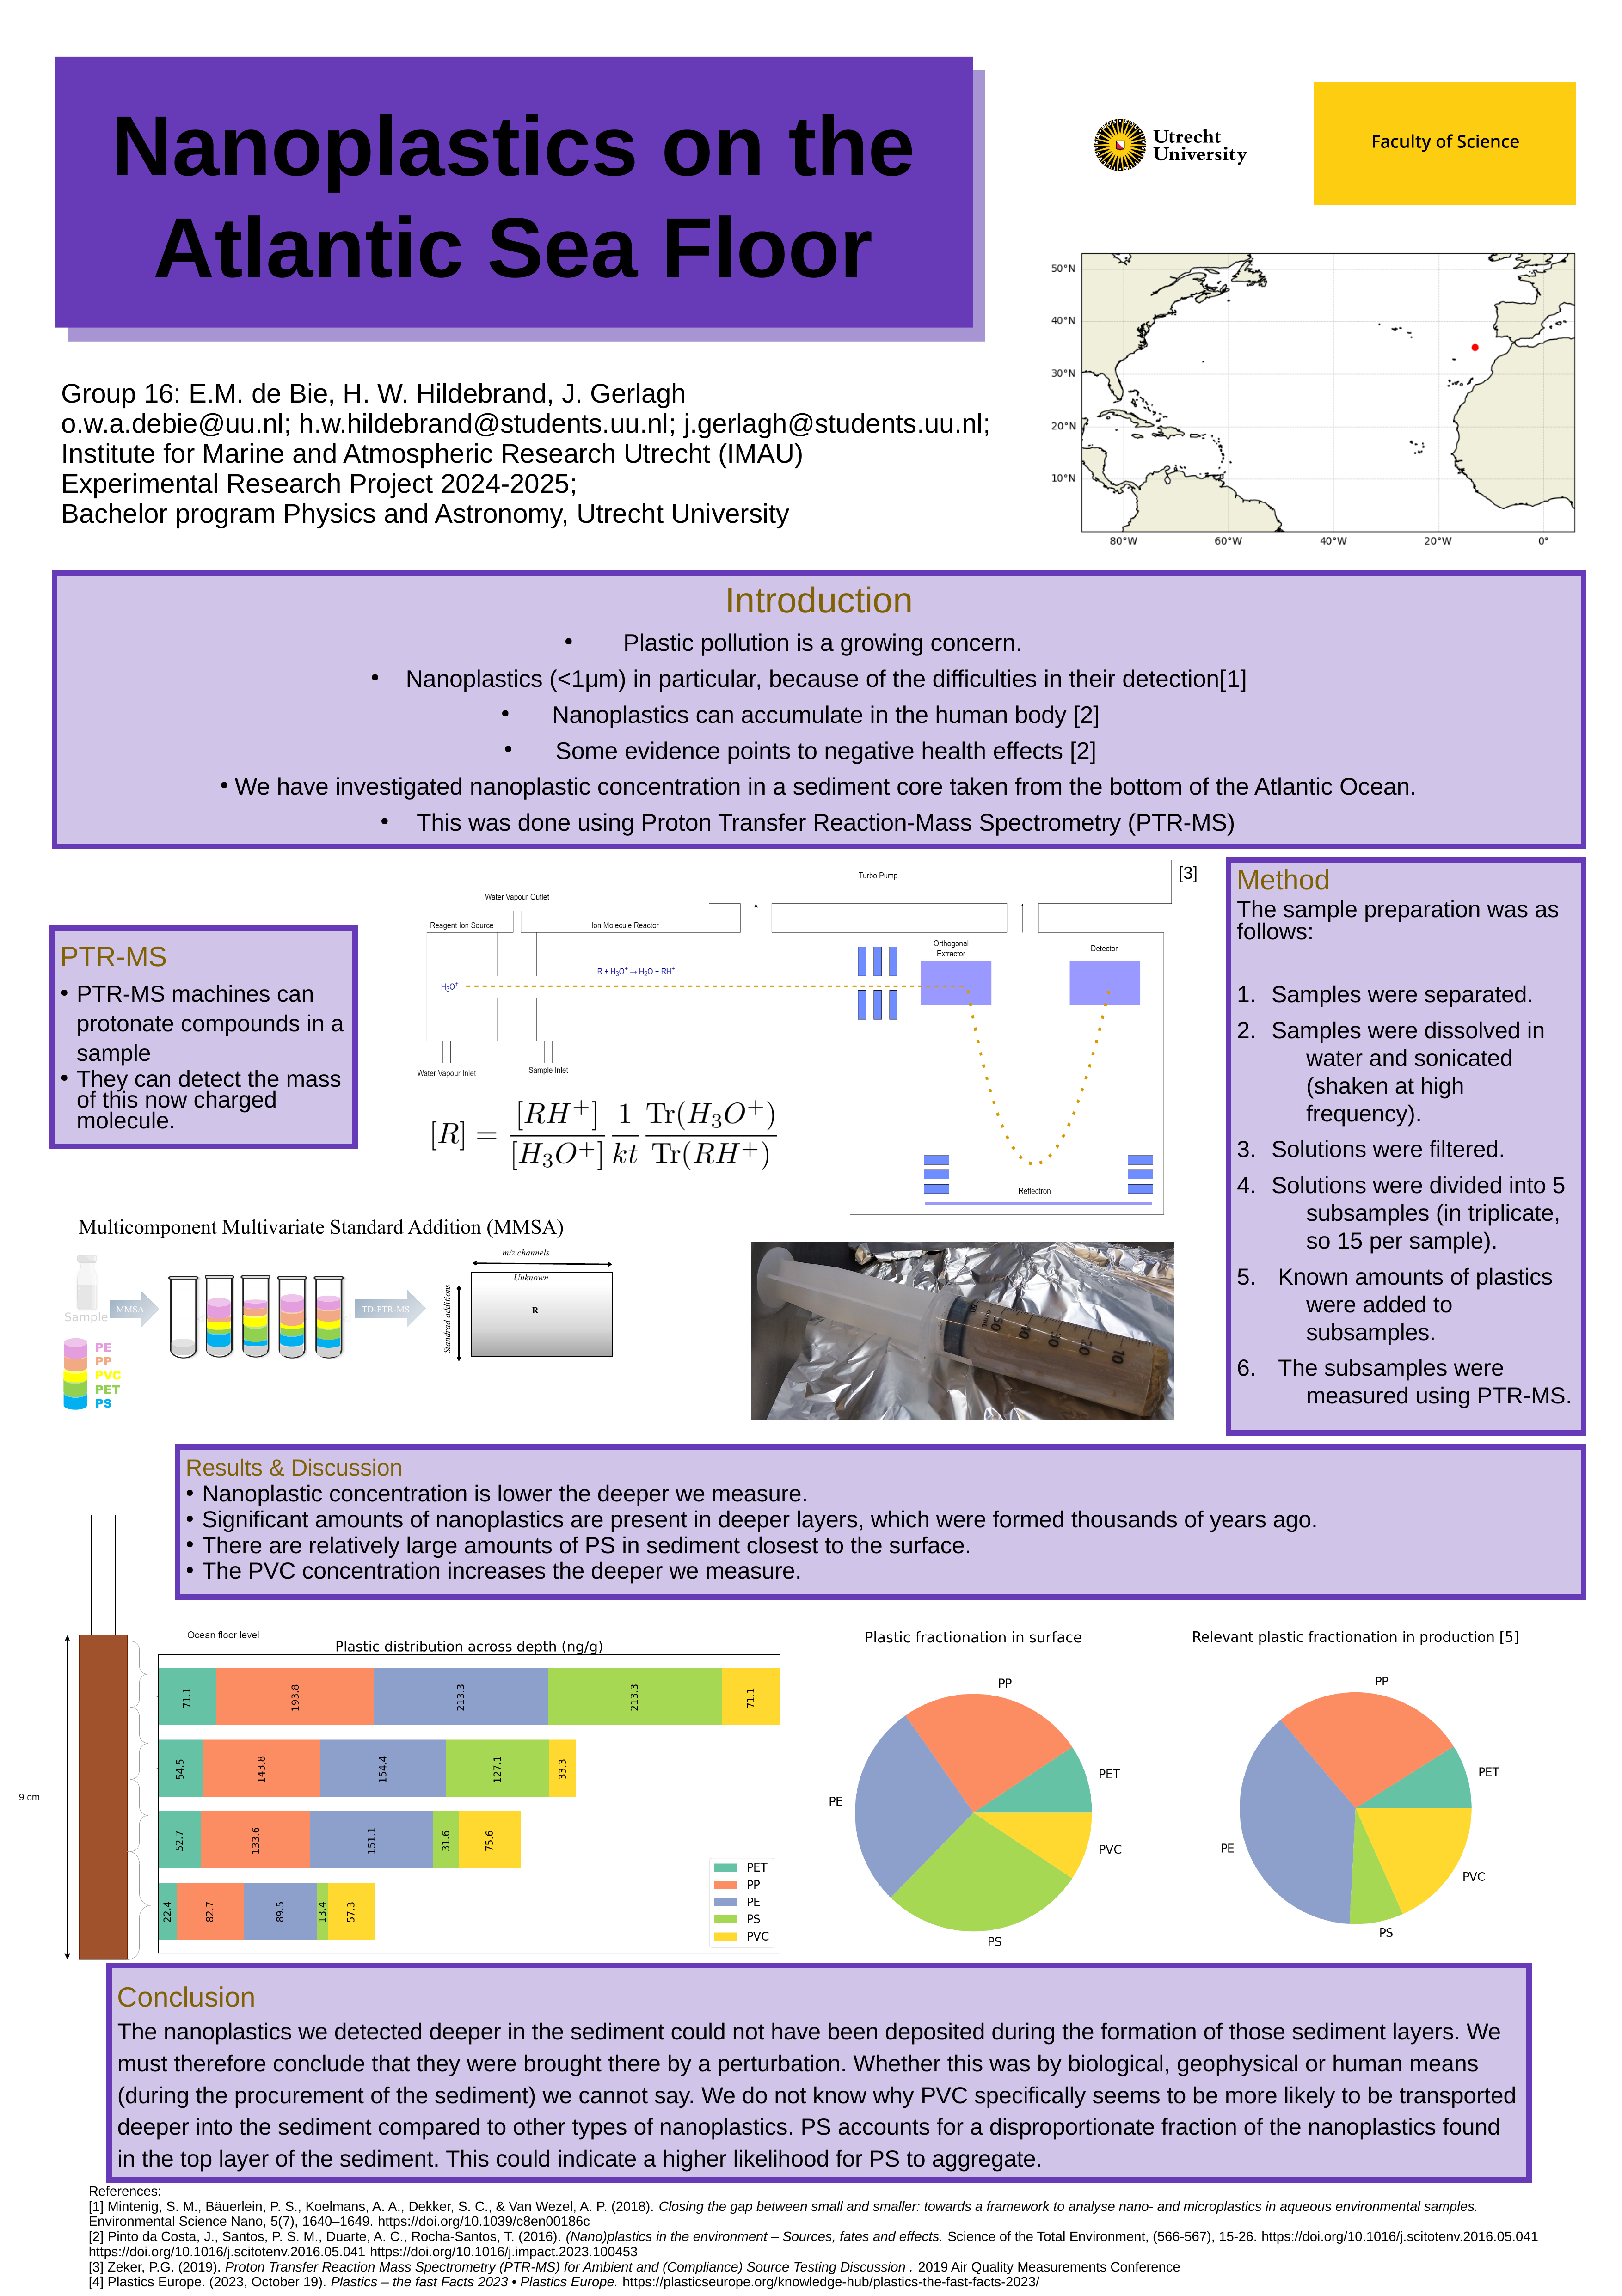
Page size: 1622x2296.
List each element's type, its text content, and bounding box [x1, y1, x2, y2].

picture [819, 1624, 1137, 1963]
picture [0, 1515, 792, 1966]
picture [751, 1242, 1174, 1420]
list Method The sample preparation was as follows: Samples were separated. Samples were dissolved in water and sonicated (shaken at high frequency). Solutions were filtered. Solutions were divided into 5 subsamples (in triplicate, so 15 per sample). Known amounts of plastics were added to subsamples. The subsamples were measured using PTR-MS. [1229, 860, 1584, 1433]
text_box PTR-MS PTR-MS machines can protonate compounds in a sample They can detect the mass of this now charged molecule. [52, 928, 355, 1147]
text_box Group 16: E.M. de Bie, H. W. Hildebrand, J. Gerlagh o.w.a.debie@uu.nl; h.w.hildebrand@students.uu.nl; j.gerlagh@students.uu.nl; Institute for Marine and Atmospheric Research Utrecht (IMAU) Experimental Research Project 2024-2025; Bachelor program Physics and Astronomy, Utrecht University [55, 375, 1001, 533]
picture [1051, 82, 1576, 205]
title Nanoplastics on the Atlantic Sea Floor [55, 56, 973, 328]
list Results & Discussion Nanoplastic concentration is lower the deeper we measure. Significant amounts of nanoplastics are present in deeper layers, which were formed thousands of years ago. There are relatively large amounts of PS in sediment closest to the surface. The PVC concentration increases the deeper we measure. [177, 1446, 1584, 1597]
picture [1038, 245, 1584, 560]
list Introduction Plastic pollution is a growing concern. Nanoplastics (<1μm) in particular, because of the difficulties in their detection[1] Nanoplastics can accumulate in the human body [2] Some evidence points to negative health effects [2] We have investigated nanoplastic concentration in a sediment core taken from the bottom of the Atlantic Ocean. This was done using Proton Transfer Reaction-Mass Spectrometry (PTR-MS) [55, 573, 1584, 846]
list Conclusion The nanoplastics we detected deeper in the sediment could not have been deposited during the formation of those sediment layers. We must therefore conclude that they were brought there by a perturbation. Whether this was by biological, geophysical or human means (during the procurement of the sediment) we cannot say. We do not know why PVC specifically seems to be more likely to be transported deeper into the sediment compared to other types of nanoplastics. PS accounts for a disproportionate fraction of the nanoplastics found in the top layer of the sediment. This could indicate a higher likelihood for PS to aggregate. [109, 1965, 1530, 2180]
text_box [3] [1172, 860, 1229, 925]
text_box References: [1] Mintenig, S. M., Bäuerlein, P. S., Koelmans, A. A., Dekker, S. C., & Van Wezel, A. P. (2018). Closing the gap between small and smaller: towards a framework to analyse nano- and microplastics in aqueous environmental samples. Environmental Science Nano, 5(7), 1640–1649. https://doi.org/10.1039/c8en00186c [2] Pinto da Costa, J., Santos, P. S. M., Duarte, A. C., Rocha-Santos, T. (2016). (Nano)plastics in the environment – Sources, fates and effects. Science of the Total Environment, (566-567), 15-26. https://doi.org/10.1016/j.scitotenv.2016.05.041https://doi.org/10.1016/j.scitotenv.2016.05.041 https://doi.org/10.1016/j.impact.2023.100453 [3] Zeker, P.G. (2019). Proton Transfer Reaction Mass Spectrometry (PTR-MS) for Ambient and (Compliance) Source Testing Discussion . 2019 Air Quality Measurements Conference [4] Plastics Europe. (2023, October 19). Plastics – the fast Facts 2023 • Plastics Europe. https://plasticseurope.org/knowledge-hub/plastics-the-fast-facts-2023/ [82, 2180, 1557, 2293]
picture [1179, 1624, 1530, 1963]
picture [55, 860, 1172, 1420]
